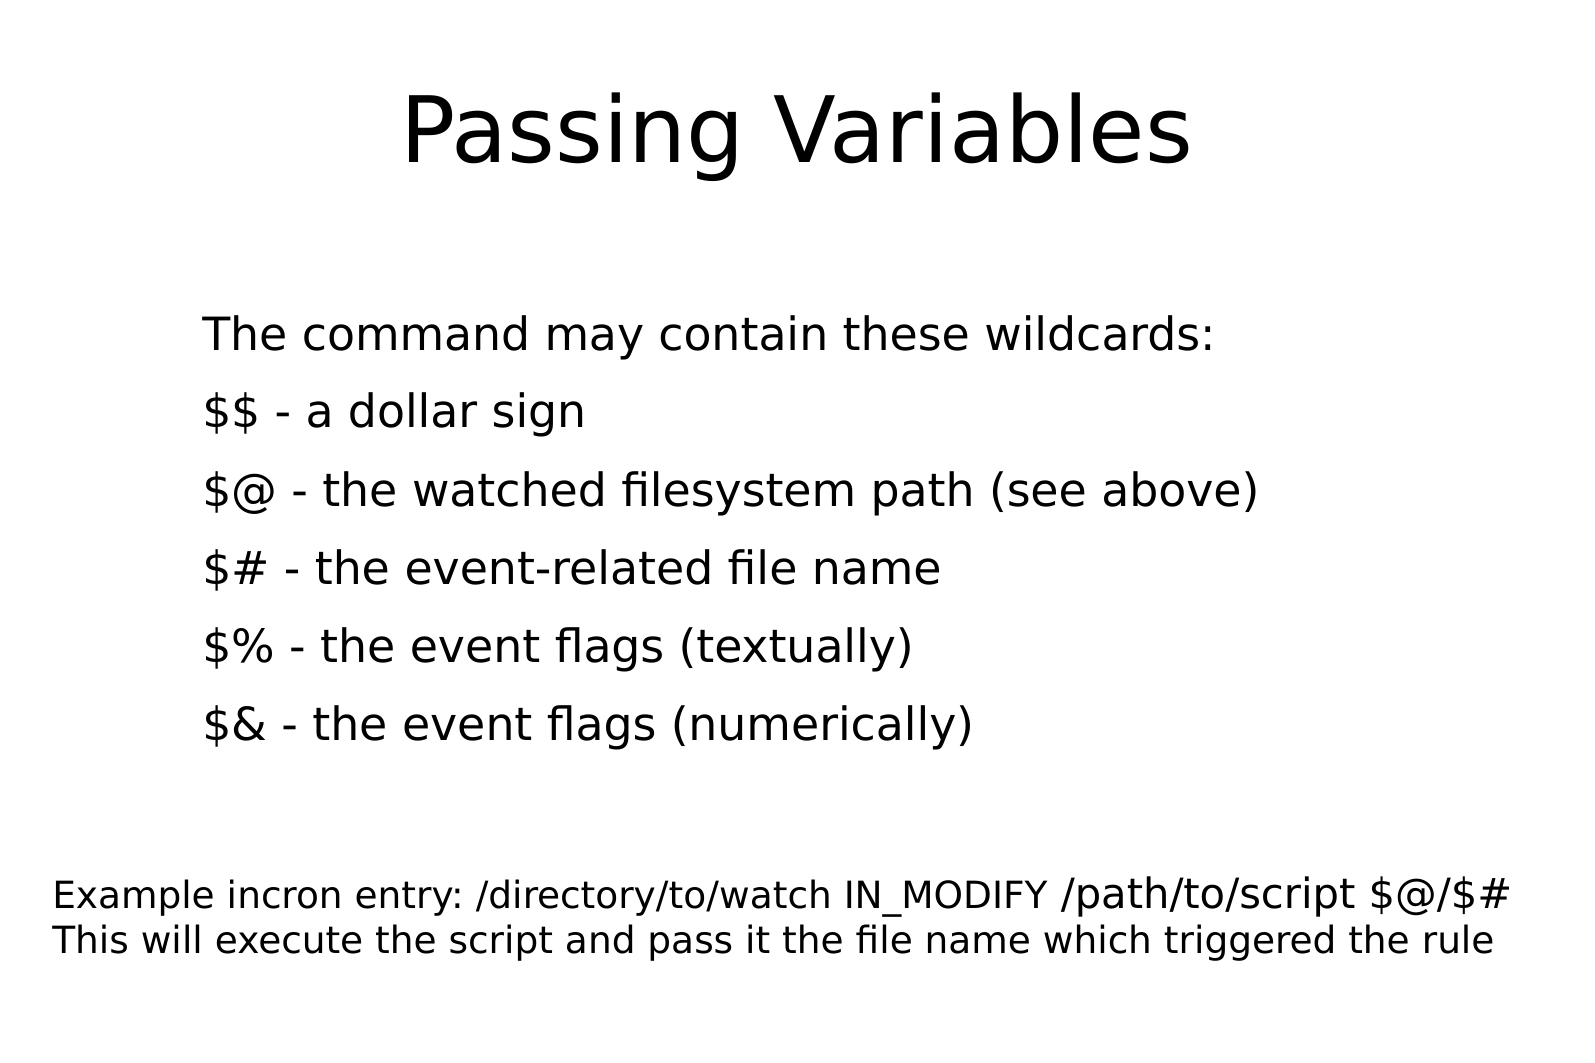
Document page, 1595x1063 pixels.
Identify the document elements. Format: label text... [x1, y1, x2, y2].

text_box Example incron entry: /directory/to/watch IN_MODIFY /path/to/script $@/$# This will execute the script and pass it the file name which triggered the rule [37, 862, 1528, 970]
text_box The command may contain these wildcards: $$ - a dollar sign $@ - the watched filesystem path (see above) $# - the event-related file name $% - the event flags (textually) $& - the event flags (numerically) [187, 300, 1351, 837]
title Passing Variables [79, 49, 1515, 213]
